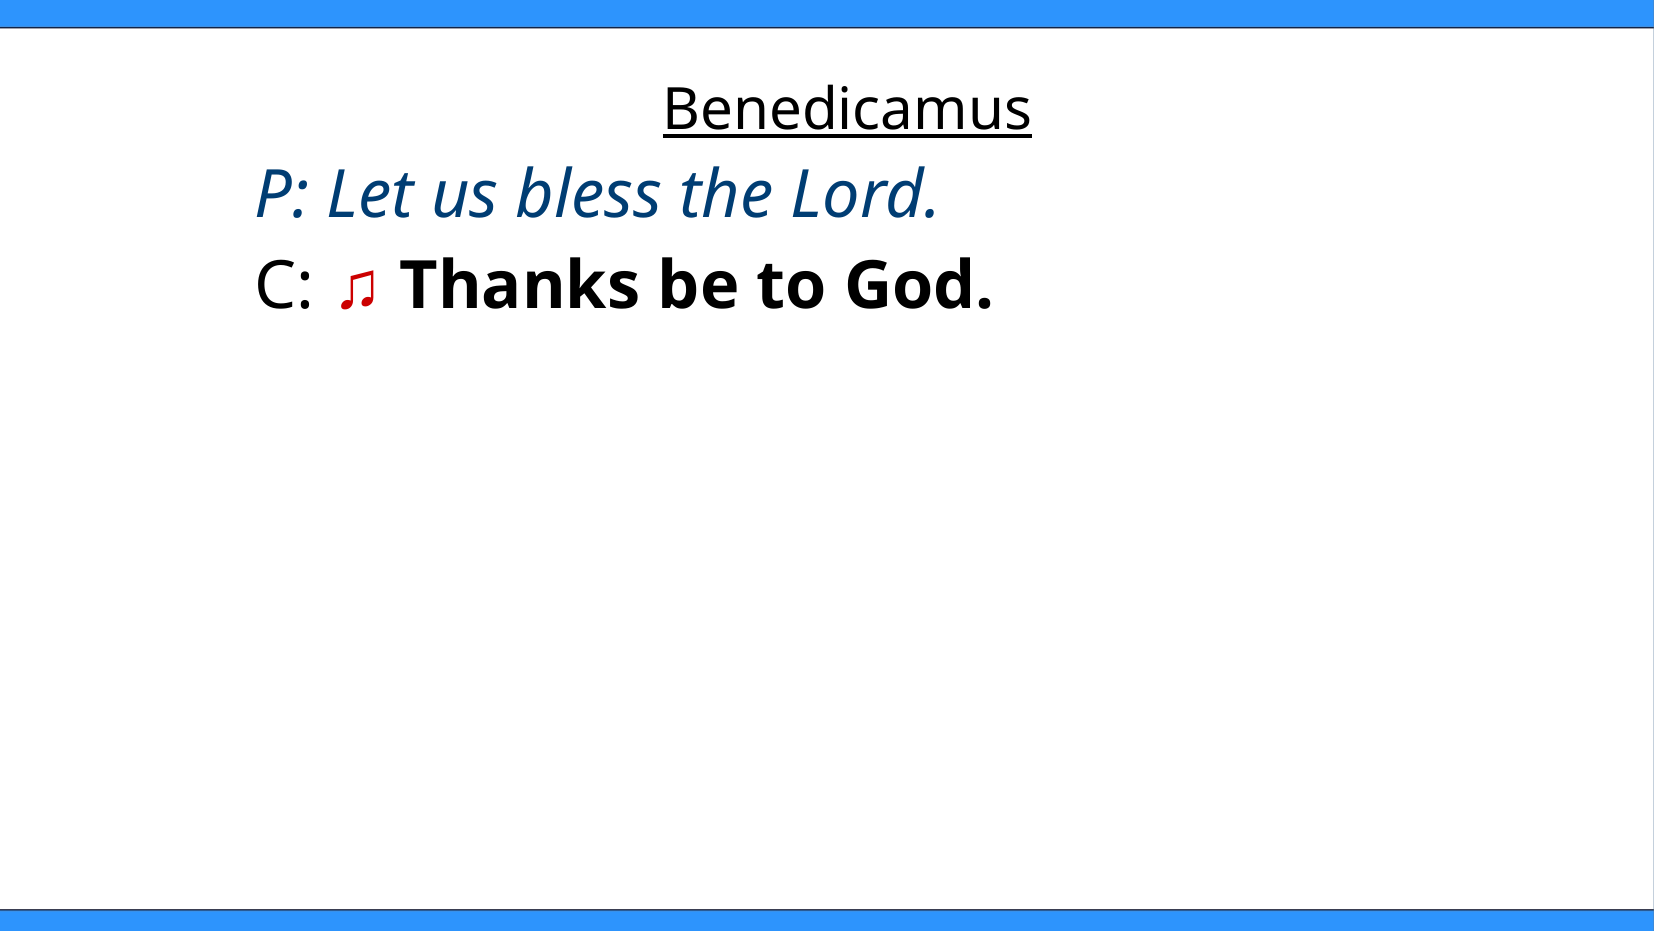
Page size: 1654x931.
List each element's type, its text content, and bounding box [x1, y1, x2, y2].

picture [0, 0, 1654, 931]
text_box Benedicamus P: Let us bless the Lord. C: ♫ Thanks be to God. [240, 60, 1456, 463]
